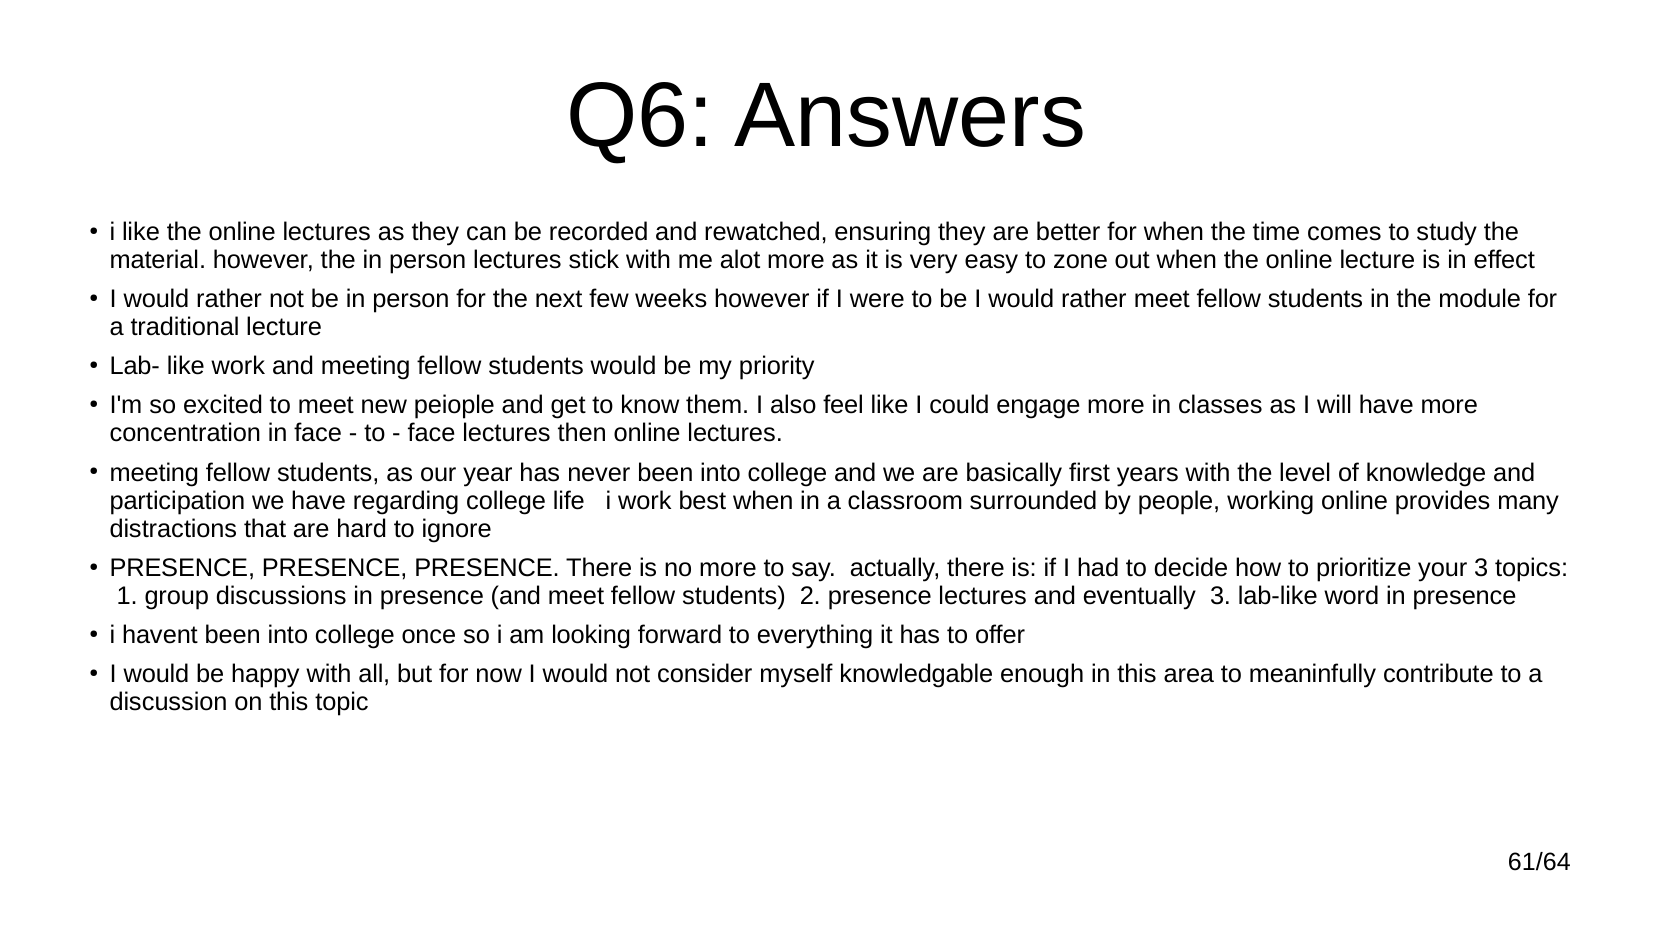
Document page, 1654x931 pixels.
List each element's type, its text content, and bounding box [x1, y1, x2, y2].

list i like the online lectures as they can be recorded and rewatched, ensuring they are better for when the time comes to study the material. however, the in person lectures stick with me alot more as it is very easy to zone out when the online lecture is in effect I would rather not be in person for the next few weeks however if I were to be I would rather meet fellow students in the module for a traditional lecture Lab- like work and meeting fellow students would be my priority I'm so excited to meet new peiople and get to know them. I also feel like I could engage more in classes as I will have more concentration in face - to - face lectures then online lectures. meeting fellow students, as our year has never been into college and we are basically first years with the level of knowledge and participation we have regarding college life i work best when in a classroom surrounded by people, working online provides many distractions that are hard to ignore PRESENCE, PRESENCE, PRESENCE. There is no more to say. actually, there is: if I had to decide how to prioritize your 3 topics: 1. group discussions in presence (and meet fellow students) 2. presence lectures and eventually 3. lab-like word in presence i havent been into college once so i am looking forward to everything it has to offer I would be happy with all, but for now I would not consider myself knowledgable enough in this area to meaninfully contribute to a discussion on this topic [82, 217, 1571, 758]
title Q6: Answers [82, 37, 1571, 193]
